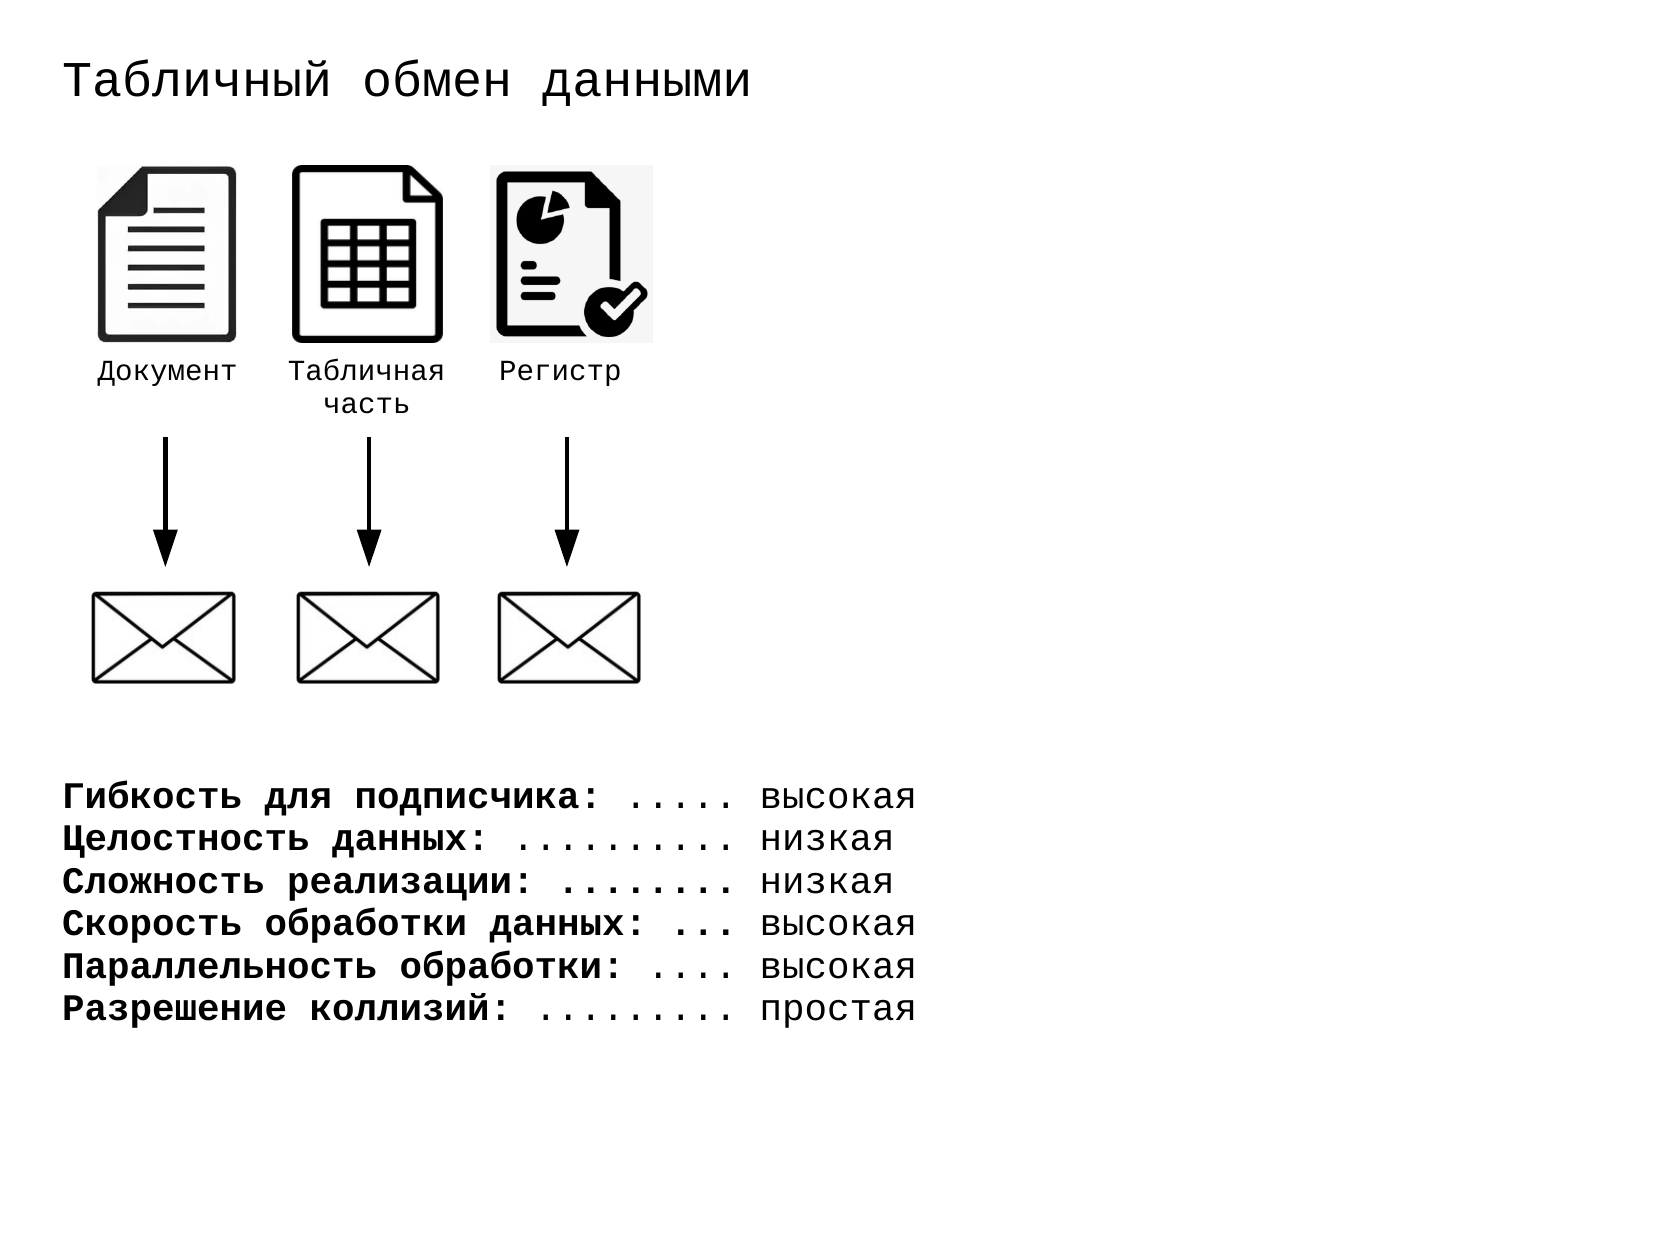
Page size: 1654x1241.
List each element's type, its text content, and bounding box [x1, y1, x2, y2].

picture [292, 165, 443, 343]
picture [490, 165, 653, 343]
picture [295, 590, 441, 686]
picture [90, 590, 237, 686]
text_box Гибкость для подписчика: ..... высокая Целостность данных: .......... низкая Сложность реализации: ........ низкая Скорость обработки данных: ... высокая Параллельность обработки: .... высокая Разрешение коллизий: ......... простая [47, 769, 932, 1040]
text_box Регистр [484, 348, 637, 397]
picture [97, 165, 237, 343]
picture [496, 590, 642, 686]
text_box Табличный обмен данными [47, 47, 767, 119]
text_box Табличная часть [273, 348, 461, 430]
text_box Документ [82, 348, 253, 397]
